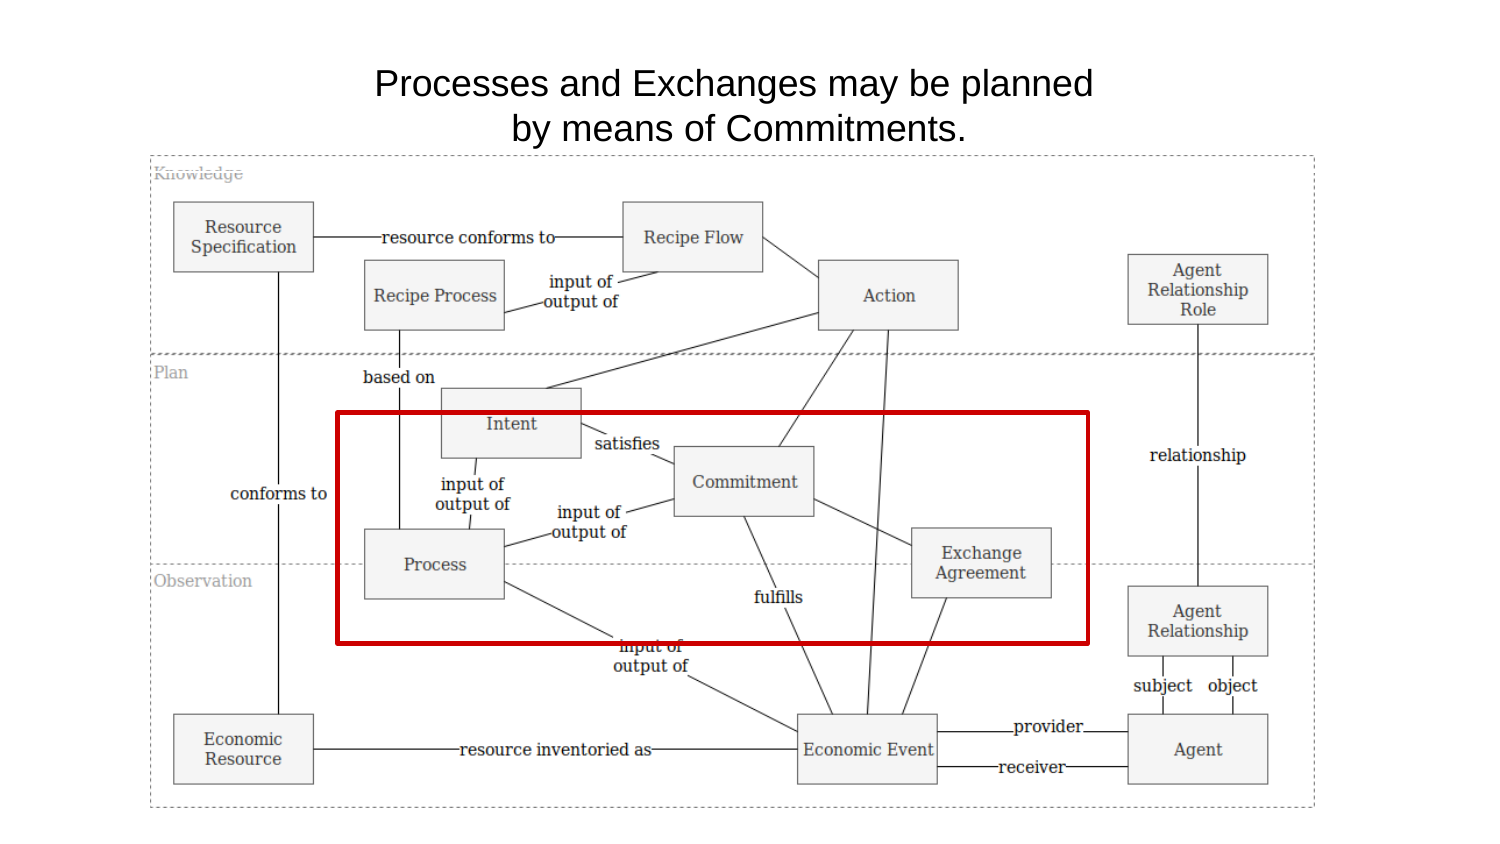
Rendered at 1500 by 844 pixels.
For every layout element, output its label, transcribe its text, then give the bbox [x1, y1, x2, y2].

text_box Processes and Exchanges may be planned by means of Commitments. [74, 43, 1405, 173]
picture [150, 173, 1315, 808]
